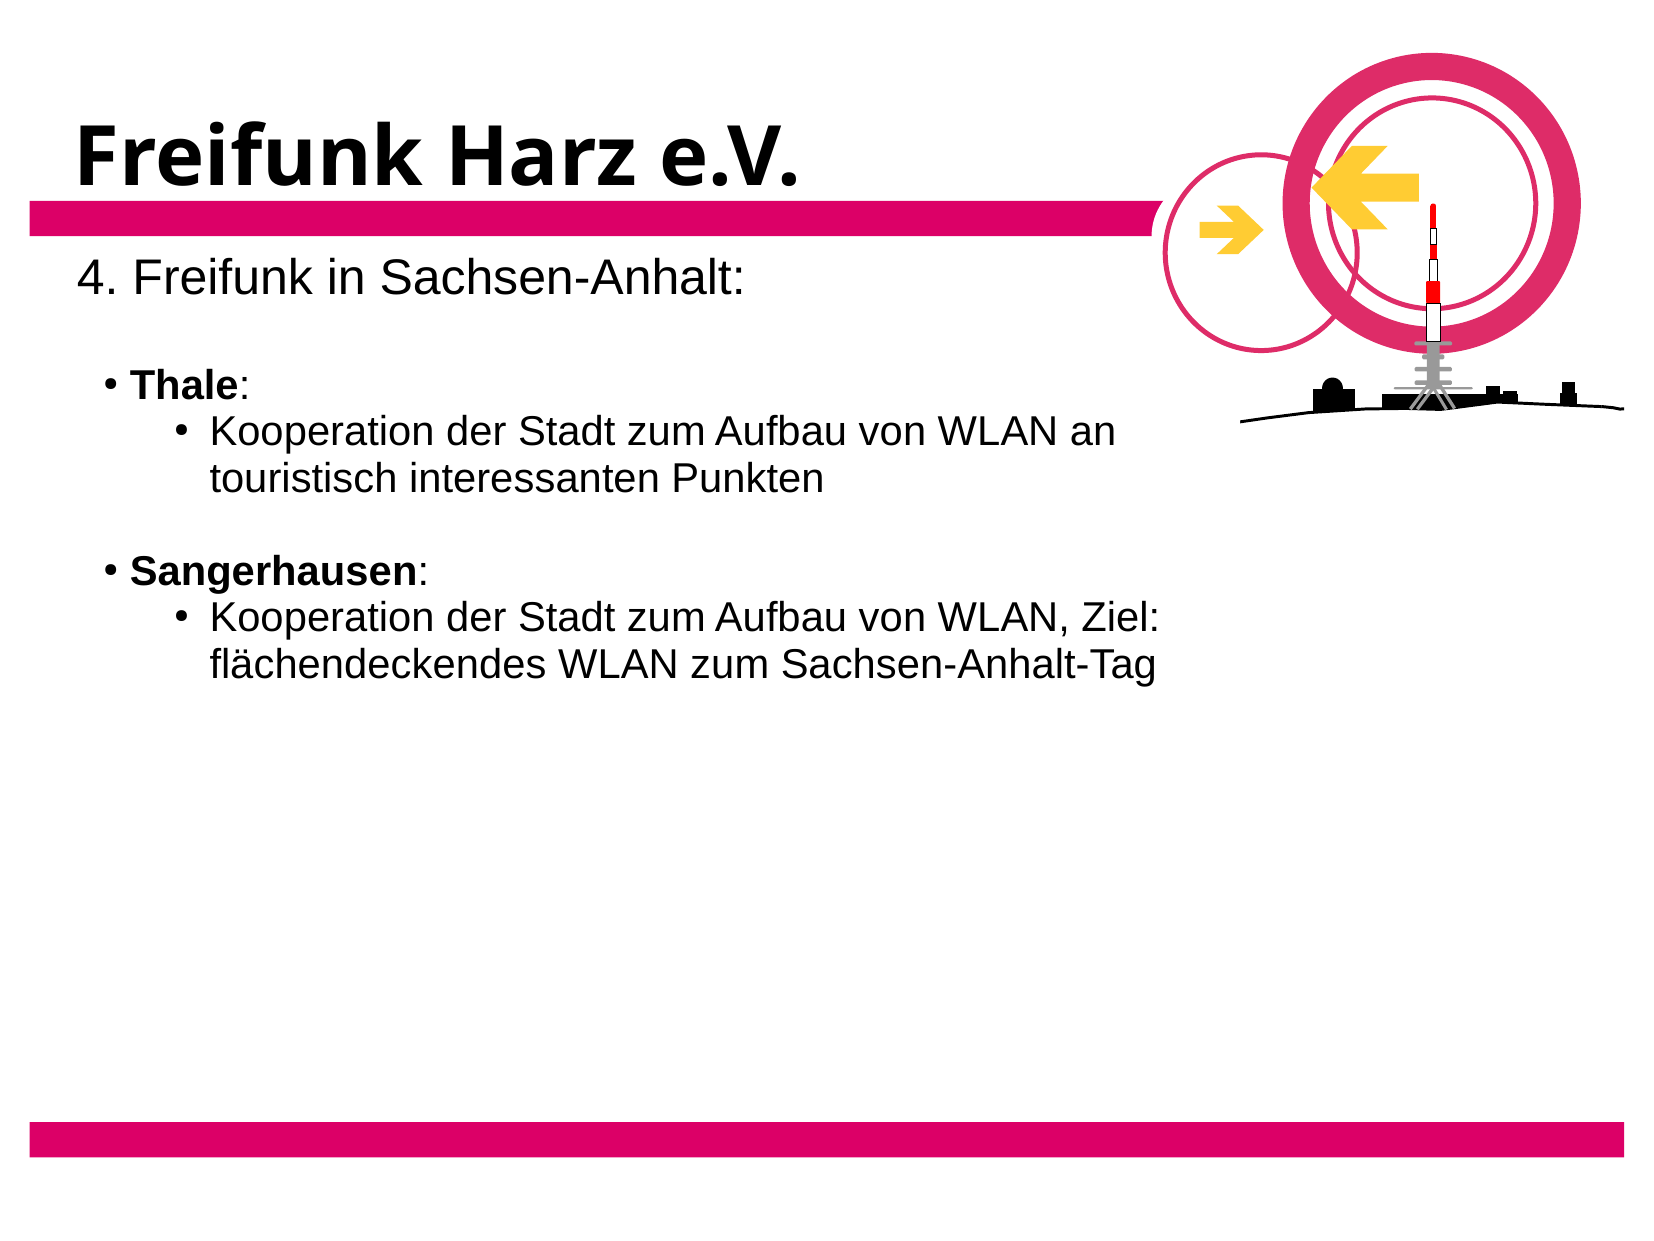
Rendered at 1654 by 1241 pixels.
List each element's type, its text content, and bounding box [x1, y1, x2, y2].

text_box Thale: Kooperation der Stadt zum Aufbau von WLAN an touristisch interessanten Punkten Sangerhausen: Kooperation der Stadt zum Aufbau von WLAN, Ziel: flächendeckendes WLAN zum Sachsen-Anhalt-Tag [88, 354, 1241, 1034]
subtitle 4. Freifunk in Sachsen-Anhalt: [76, 218, 798, 337]
